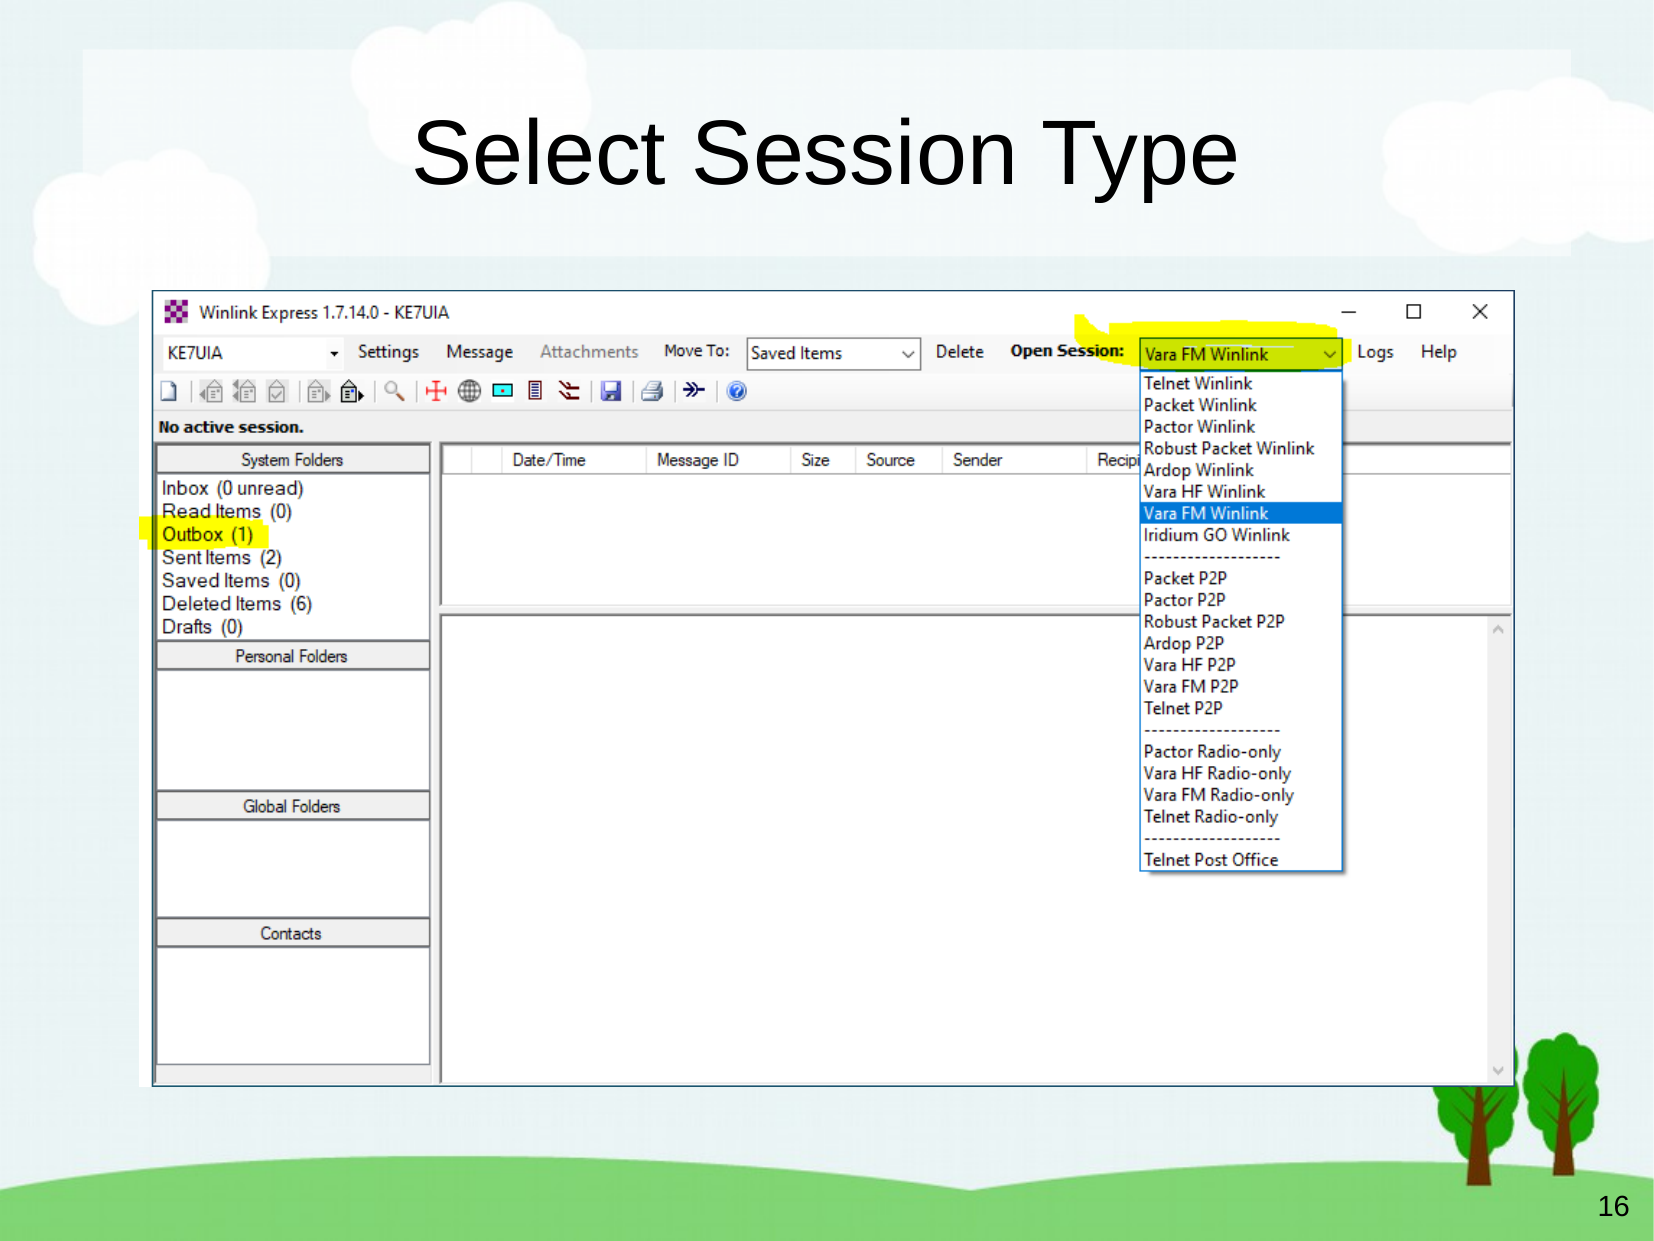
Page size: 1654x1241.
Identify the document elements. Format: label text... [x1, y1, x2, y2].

picture [0, 0, 1654, 1241]
title Select Session Type [82, 49, 1571, 257]
